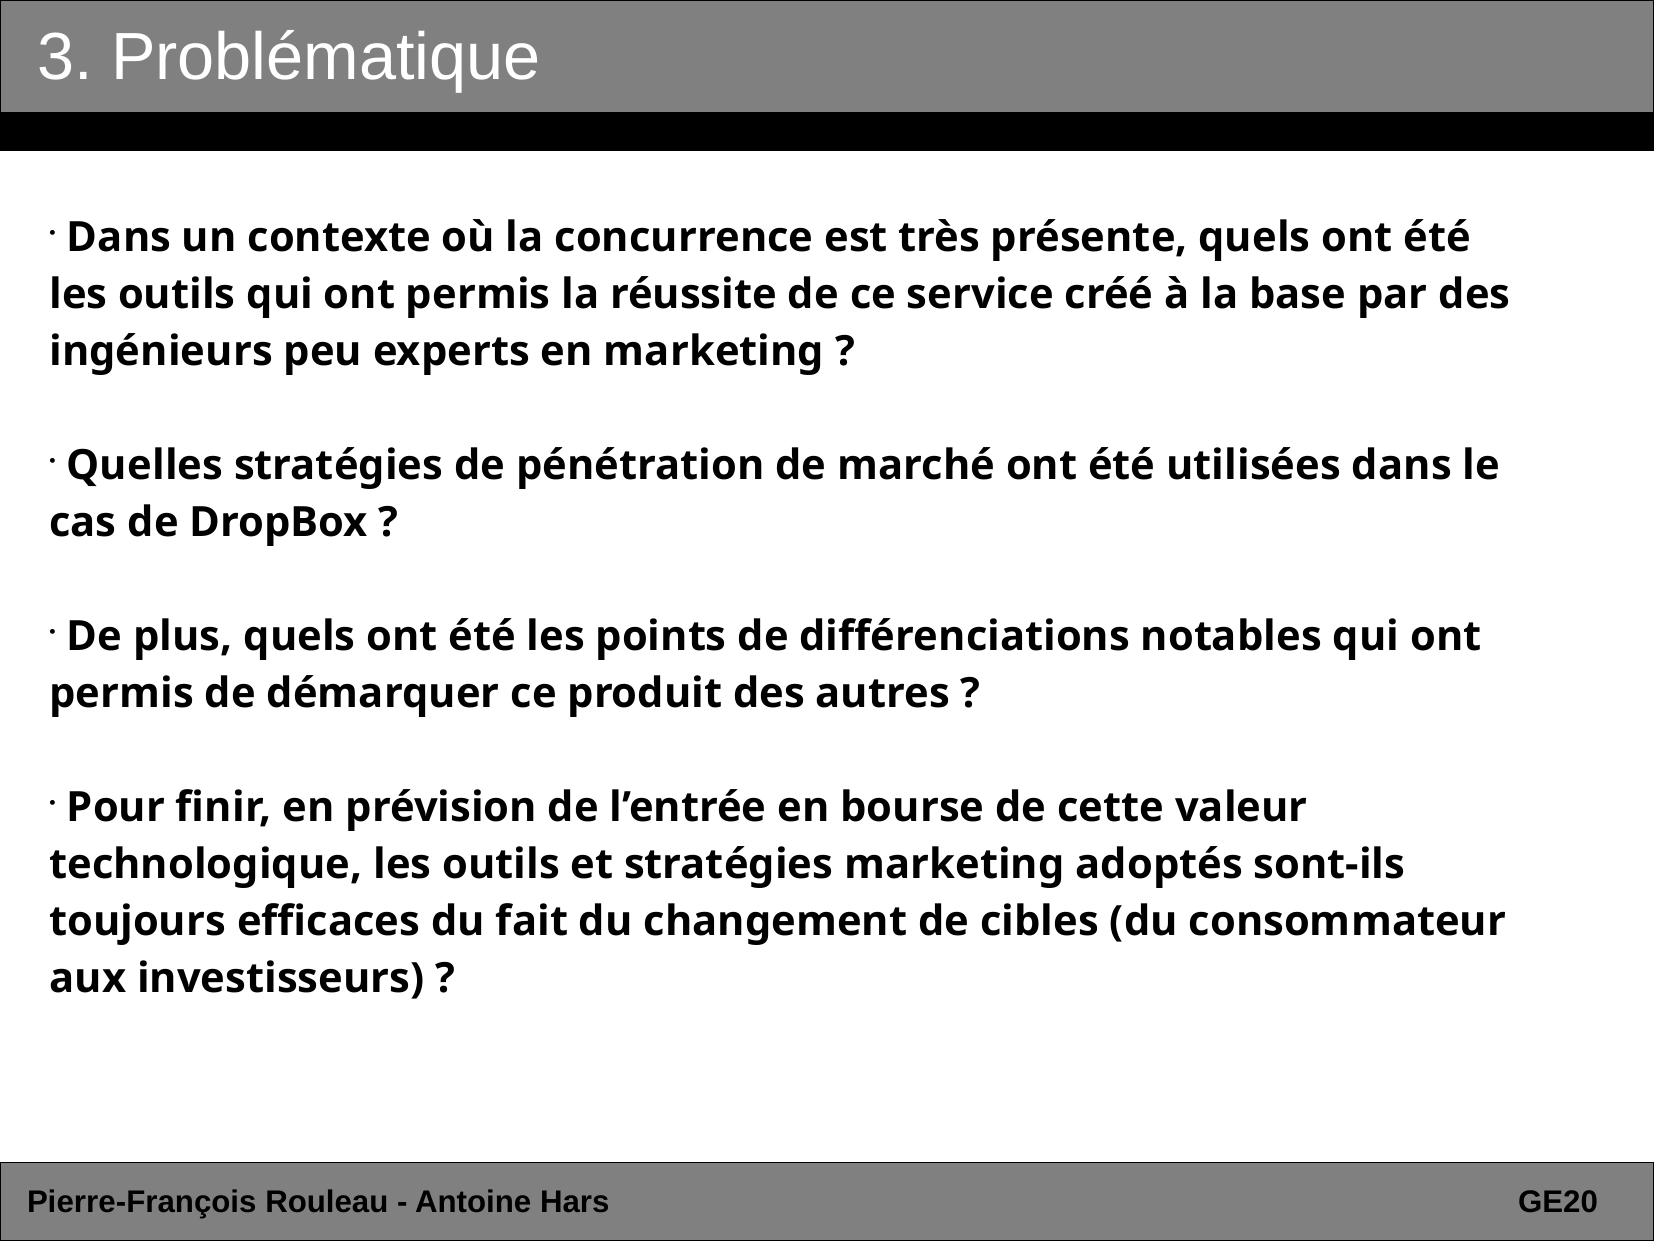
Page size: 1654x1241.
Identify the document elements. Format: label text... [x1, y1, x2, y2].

text_box [0, 0, 1654, 151]
text_box Pierre-François Rouleau - Antoine Hars [0, 1162, 638, 1241]
text_box GE20 [1462, 1162, 1654, 1241]
title 3. Problématique [37, 0, 1526, 113]
subtitle Dans un contexte où la concurrence est très présente, quels ont été les outils qui ont permis la réussite de ce service créé à la base par des ingénieurs peu experts en marketing ? Quelles stratégies de pénétration de marché ont été utilisées dans le cas de DropBox ? De plus, quels ont été les points de différenciations notables qui ont permis de démarquer ce produit des autres ? Pour finir, en prévision de l’entrée en bourse de cette valeur technologique, les outils et stratégies marketing adoptés sont-ils toujours efficaces du fait du changement de cibles (du consommateur aux investisseurs) ? [49, 214, 1538, 1055]
text_box [638, 1162, 1462, 1241]
